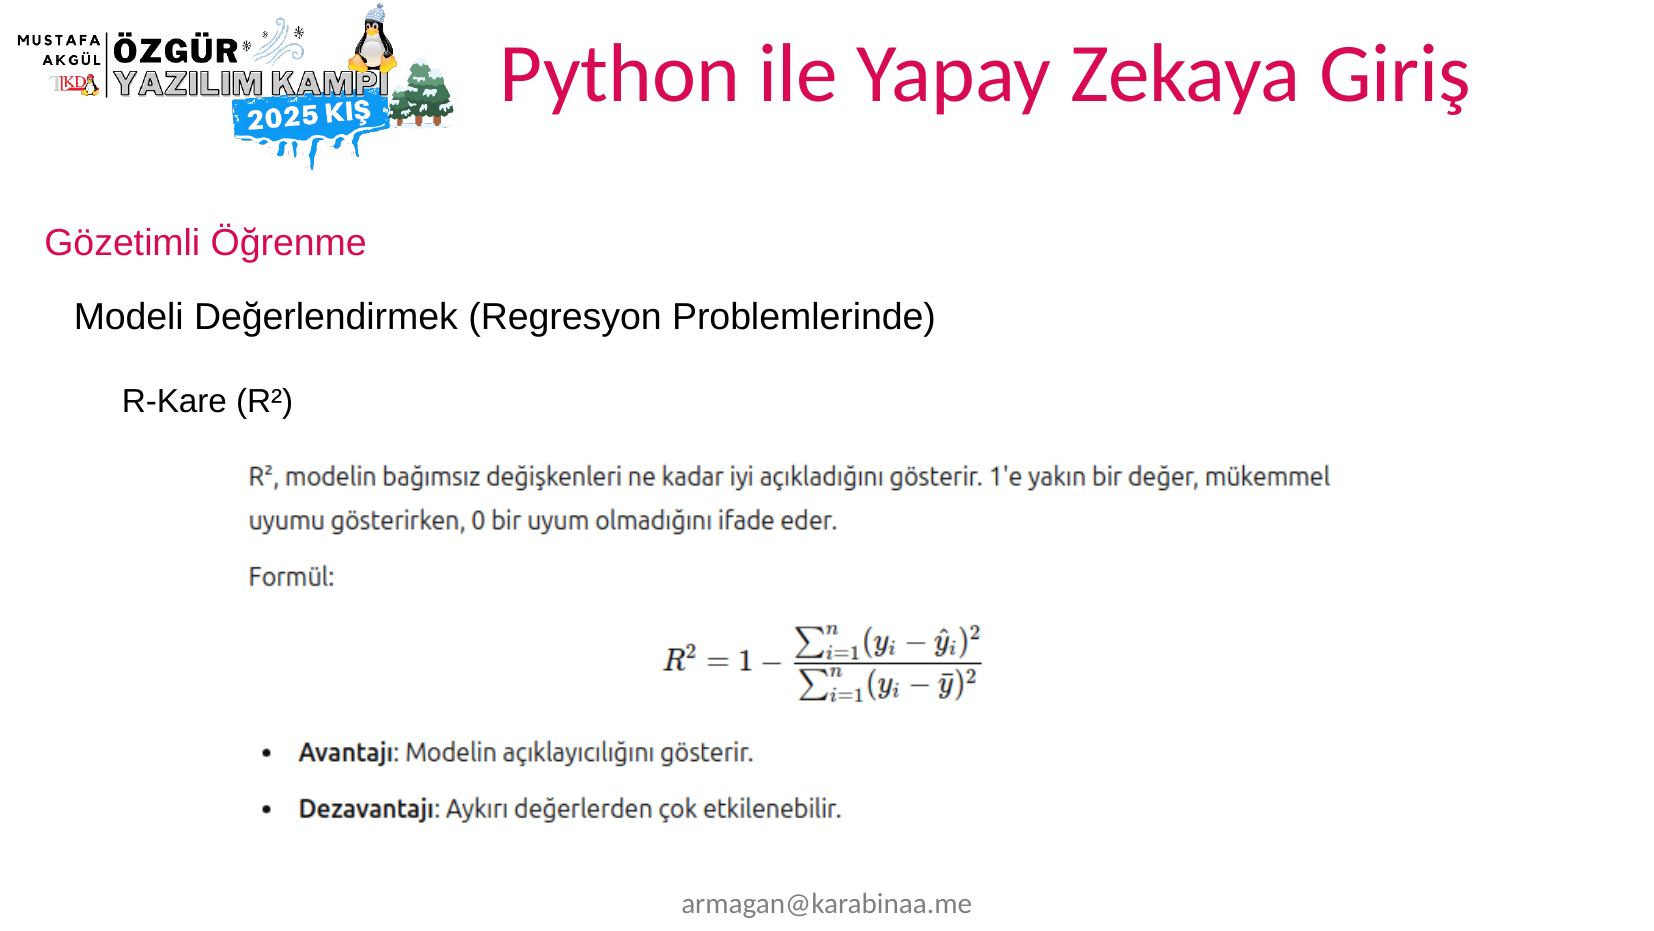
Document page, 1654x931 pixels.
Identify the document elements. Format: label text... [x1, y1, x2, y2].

text_box armagan@karabinaa.me [0, 877, 1654, 928]
text_box Gözetimli Öğrenme [29, 213, 854, 271]
picture [230, 442, 1354, 840]
text_box Python ile Yapay Zekaya Giriş [484, 10, 1654, 126]
text_box R-Kare (R²) [107, 375, 916, 502]
picture [0, 0, 463, 177]
text_box Modeli Değerlendirmek (Regresyon Problemlerinde) [59, 288, 1241, 387]
